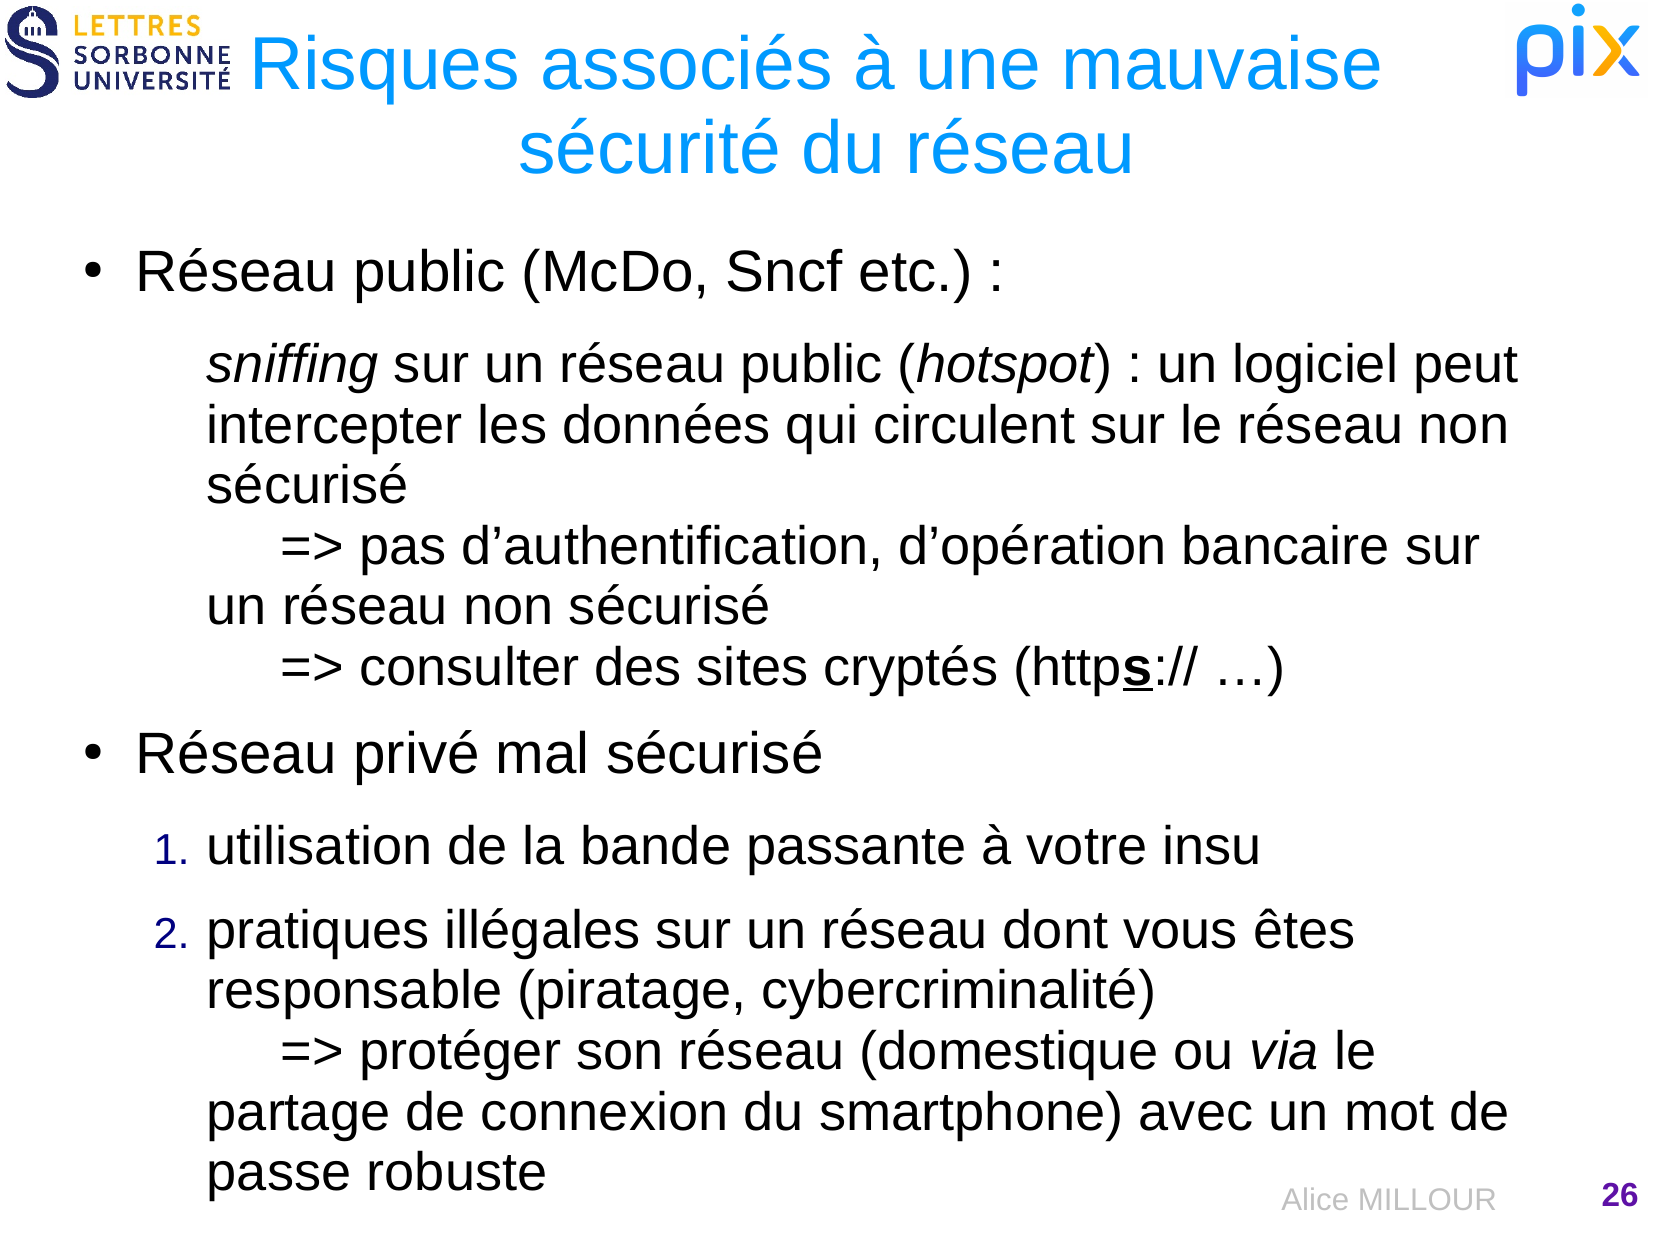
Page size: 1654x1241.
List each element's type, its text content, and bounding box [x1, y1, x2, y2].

title Risques associés à une mauvaise sécurité du réseau [82, 2, 1571, 210]
picture [5, 6, 82, 98]
list Réseau public (McDo, Sncf etc.) : sniffing sur un réseau public (hotspot) : un logiciel peut intercepter les données qui circulent sur le réseau non sécurisé => pas d’authentification, d’opération bancaire sur un réseau non sécurisé => consulter des sites cryptés (https:// …) Réseau privé mal sécurisé utilisation de la bande passante à votre insu pratiques illégales sur un réseau dont vous êtes responsable (piratage, cybercriminalité) => protéger son réseau (domestique ou via le partage de connexion du smartphone) avec un mot de passe robuste [65, 144, 1554, 864]
picture [1571, 2, 1648, 98]
